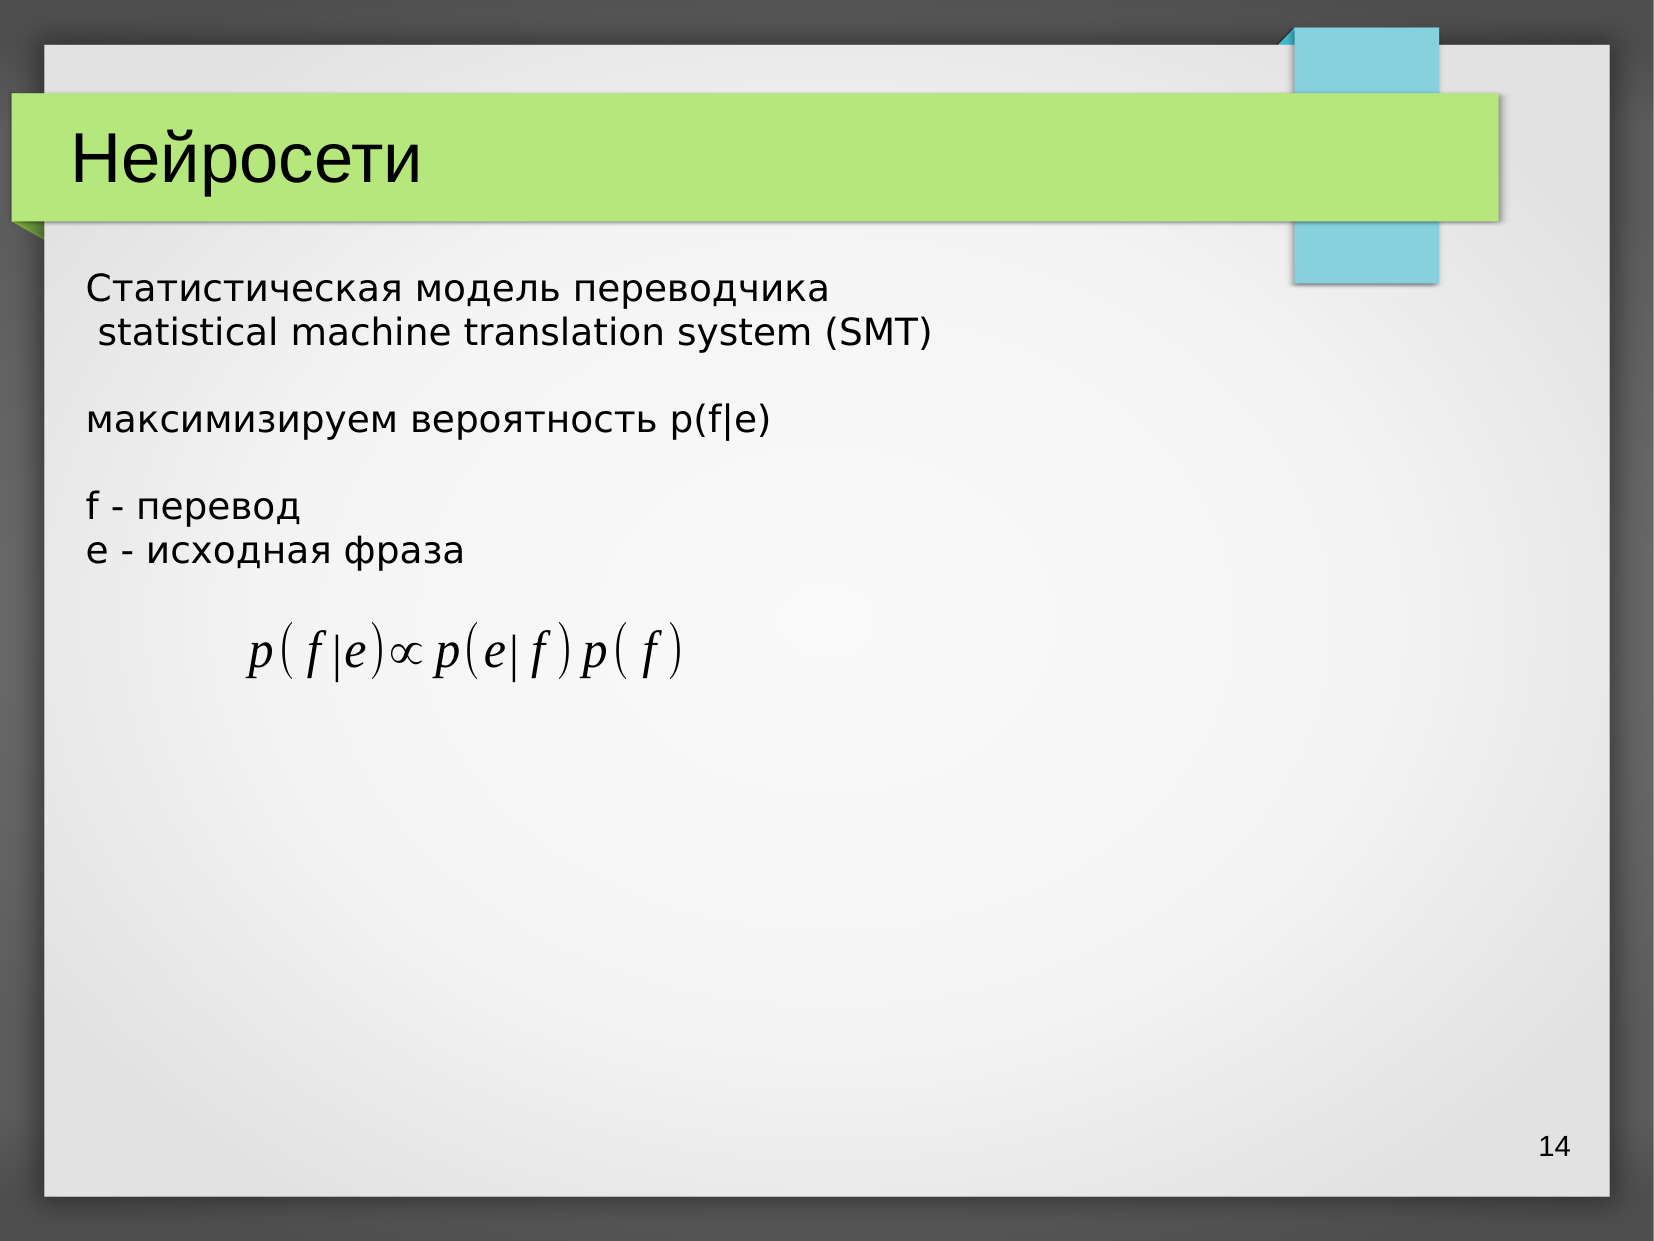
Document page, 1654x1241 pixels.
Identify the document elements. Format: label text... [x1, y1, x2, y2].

picture [0, 0, 1654, 1241]
text_box Статистическая модель переводчика statistical machine translation system (SMT) максимизируем вероятность p(f|e) f - перевод e - исходная фраза [70, 259, 1382, 580]
title Нейросети [70, 118, 1205, 199]
chart [236, 620, 691, 686]
